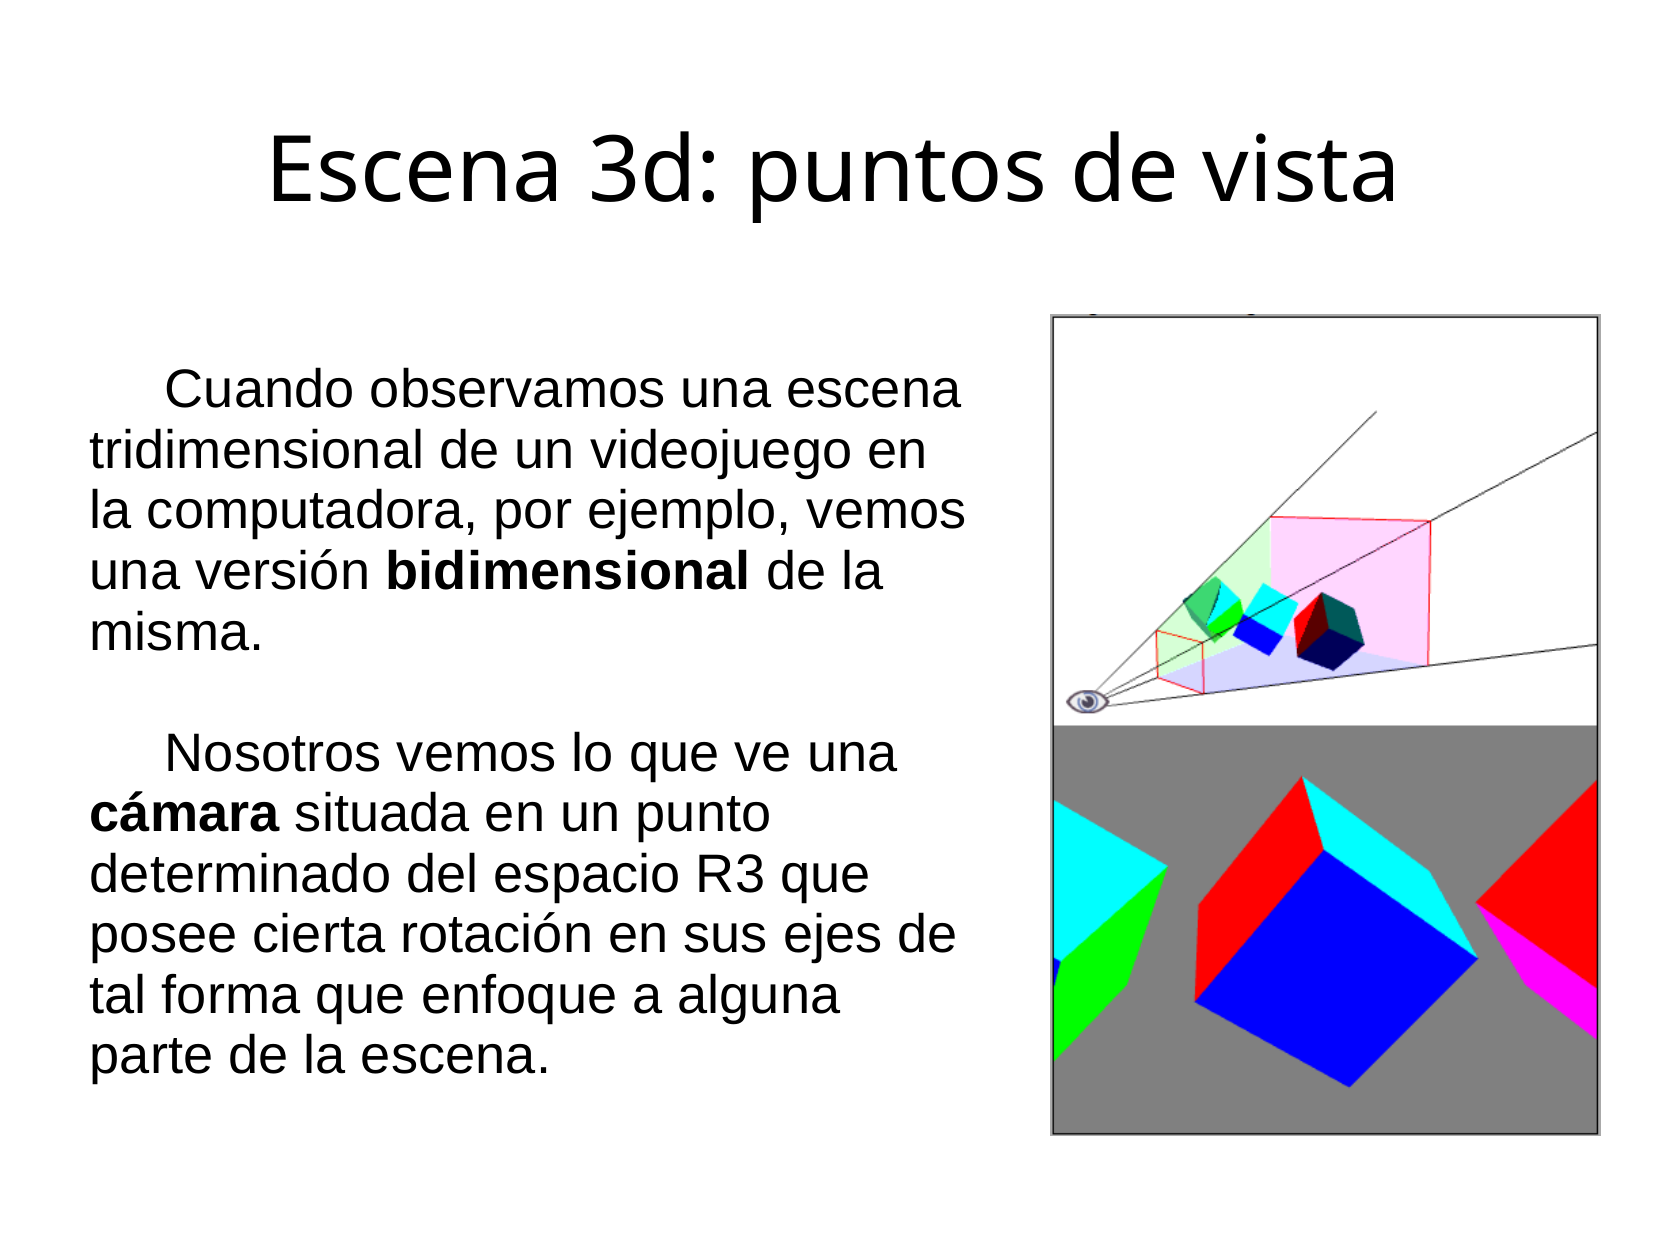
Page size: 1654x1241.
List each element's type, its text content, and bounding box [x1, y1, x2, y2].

text_box [60, 300, 1591, 357]
picture [1050, 314, 1601, 1136]
title Escena 3d: puntos de vista [90, 62, 1579, 271]
text_box Cuando observamos una escena tridimensional de un videojuego en la computadora, por ejemplo, vemos una versión bidimensional de la misma. Nosotros vemos lo que ve una cámara situada en un punto determinado del espacio R3 que posee cierta rotación en sus ejes de tal forma que enfoque a alguna parte de la escena. [75, 351, 991, 1241]
